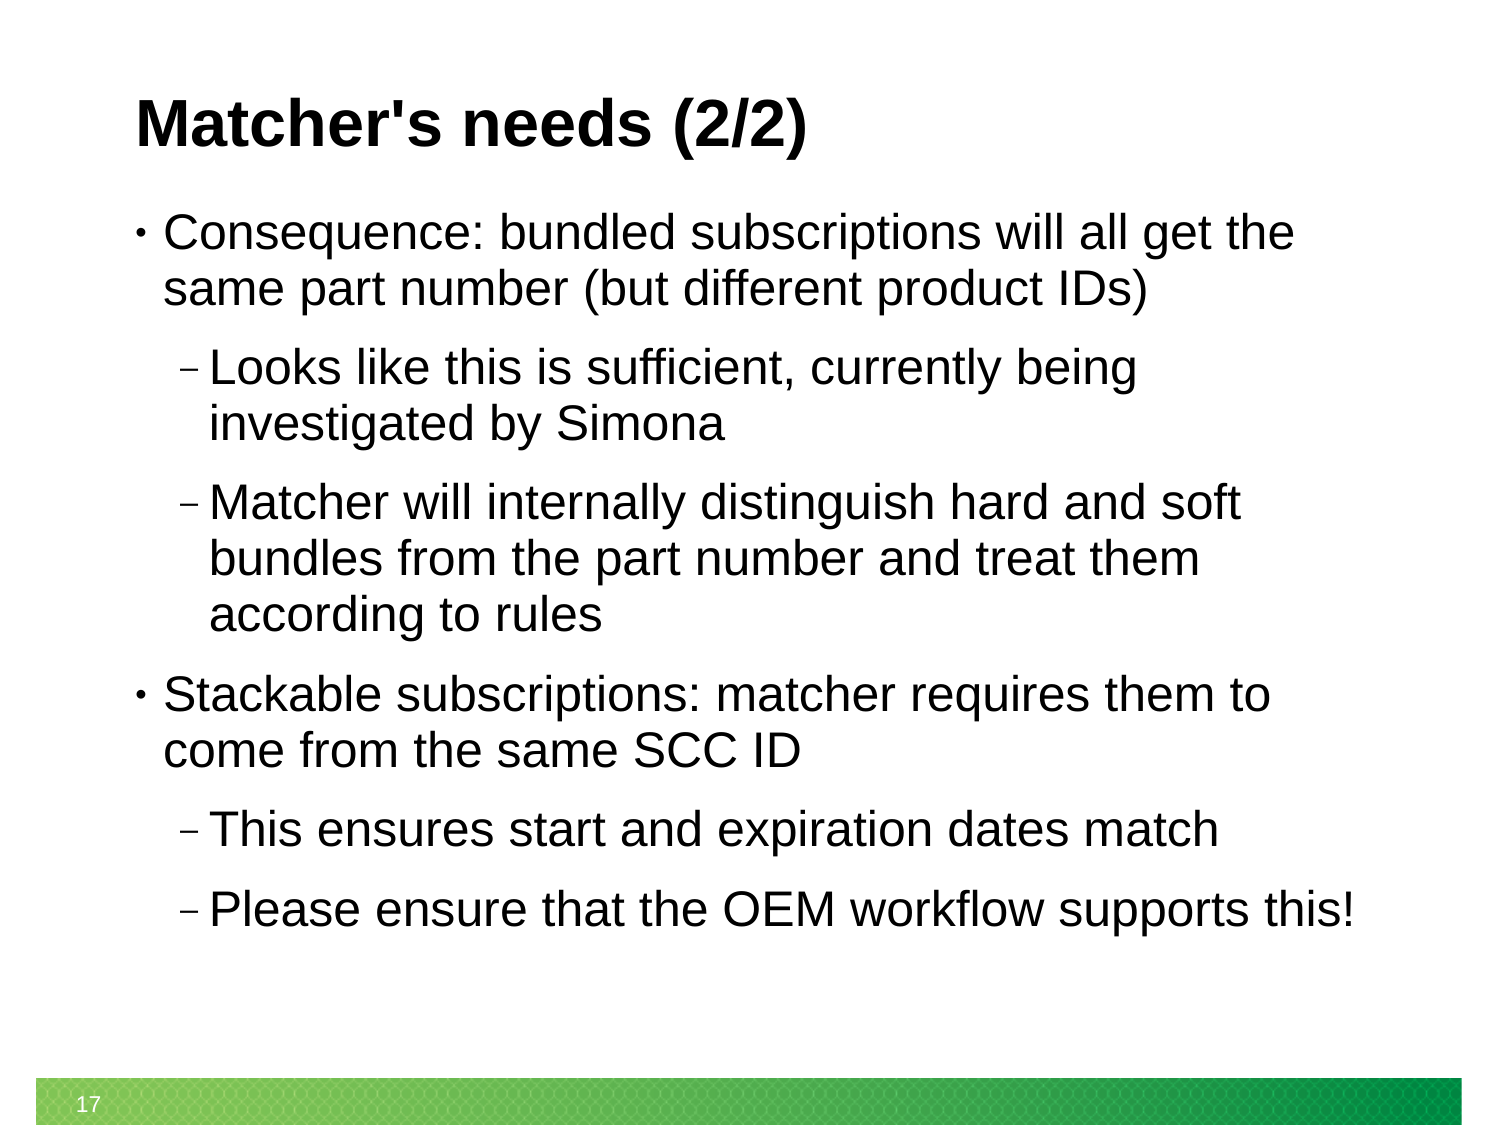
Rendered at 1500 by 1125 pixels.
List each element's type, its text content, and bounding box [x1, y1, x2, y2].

list Consequence: bundled subscriptions will all get the same part number (but different product IDs) Looks like this is sufficient, currently being investigated by Simona Matcher will internally distinguish hard and soft bundles from the part number and treat them according to rules Stackable subscriptions: matcher requires them to come from the same SCC ID This ensures start and expiration dates match Please ensure that the OEM workflow supports this! [135, 203, 1396, 946]
title Matcher's needs (2/2) [135, 41, 1372, 203]
picture [36, 1078, 1462, 1125]
